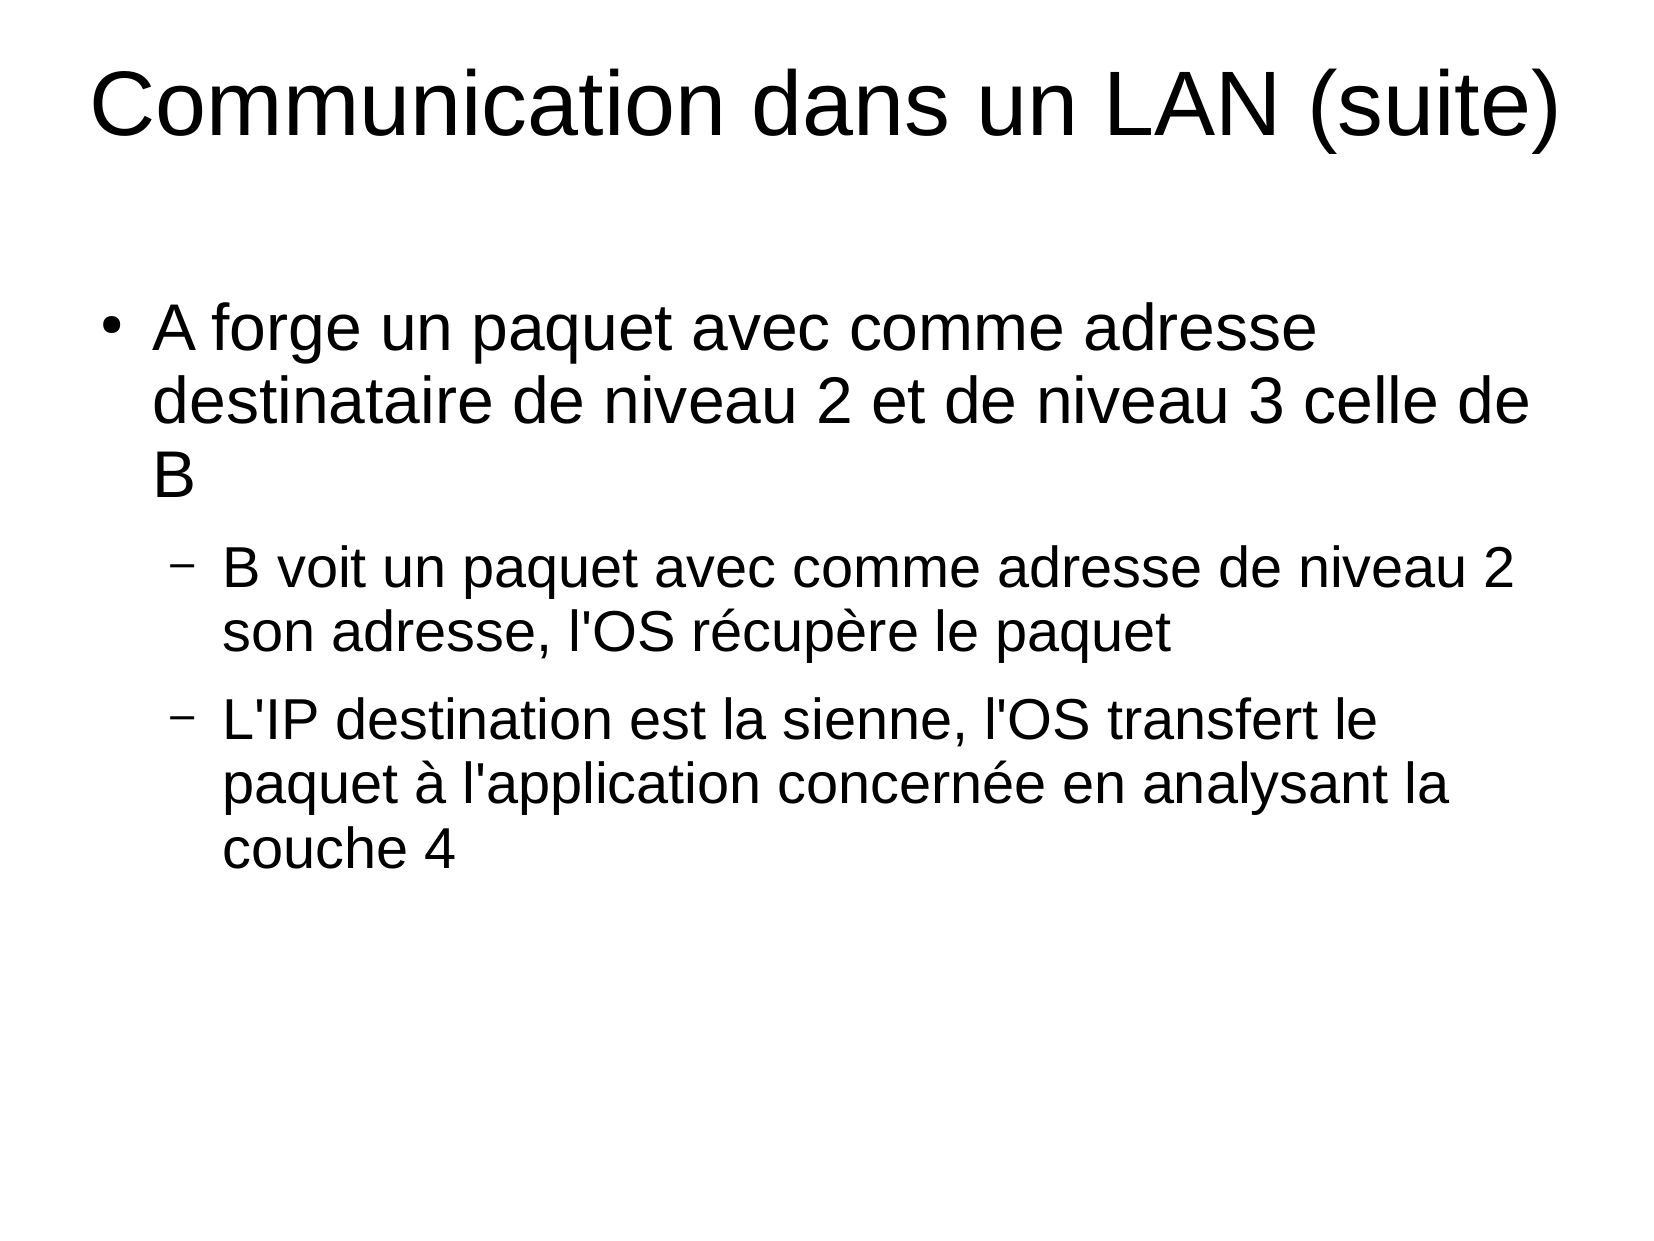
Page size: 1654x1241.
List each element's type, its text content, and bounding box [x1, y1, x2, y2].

title Communication dans un LAN (suite) [59, 16, 1595, 191]
list A forge un paquet avec comme adresse destinataire de niveau 2 et de niveau 3 celle de B B voit un paquet avec comme adresse de niveau 2 son adresse, l'OS récupère le paquet L'IP destination est la sienne, l'OS transfert le paquet à l'application concernée en analysant la couche 4 [82, 290, 1571, 886]
